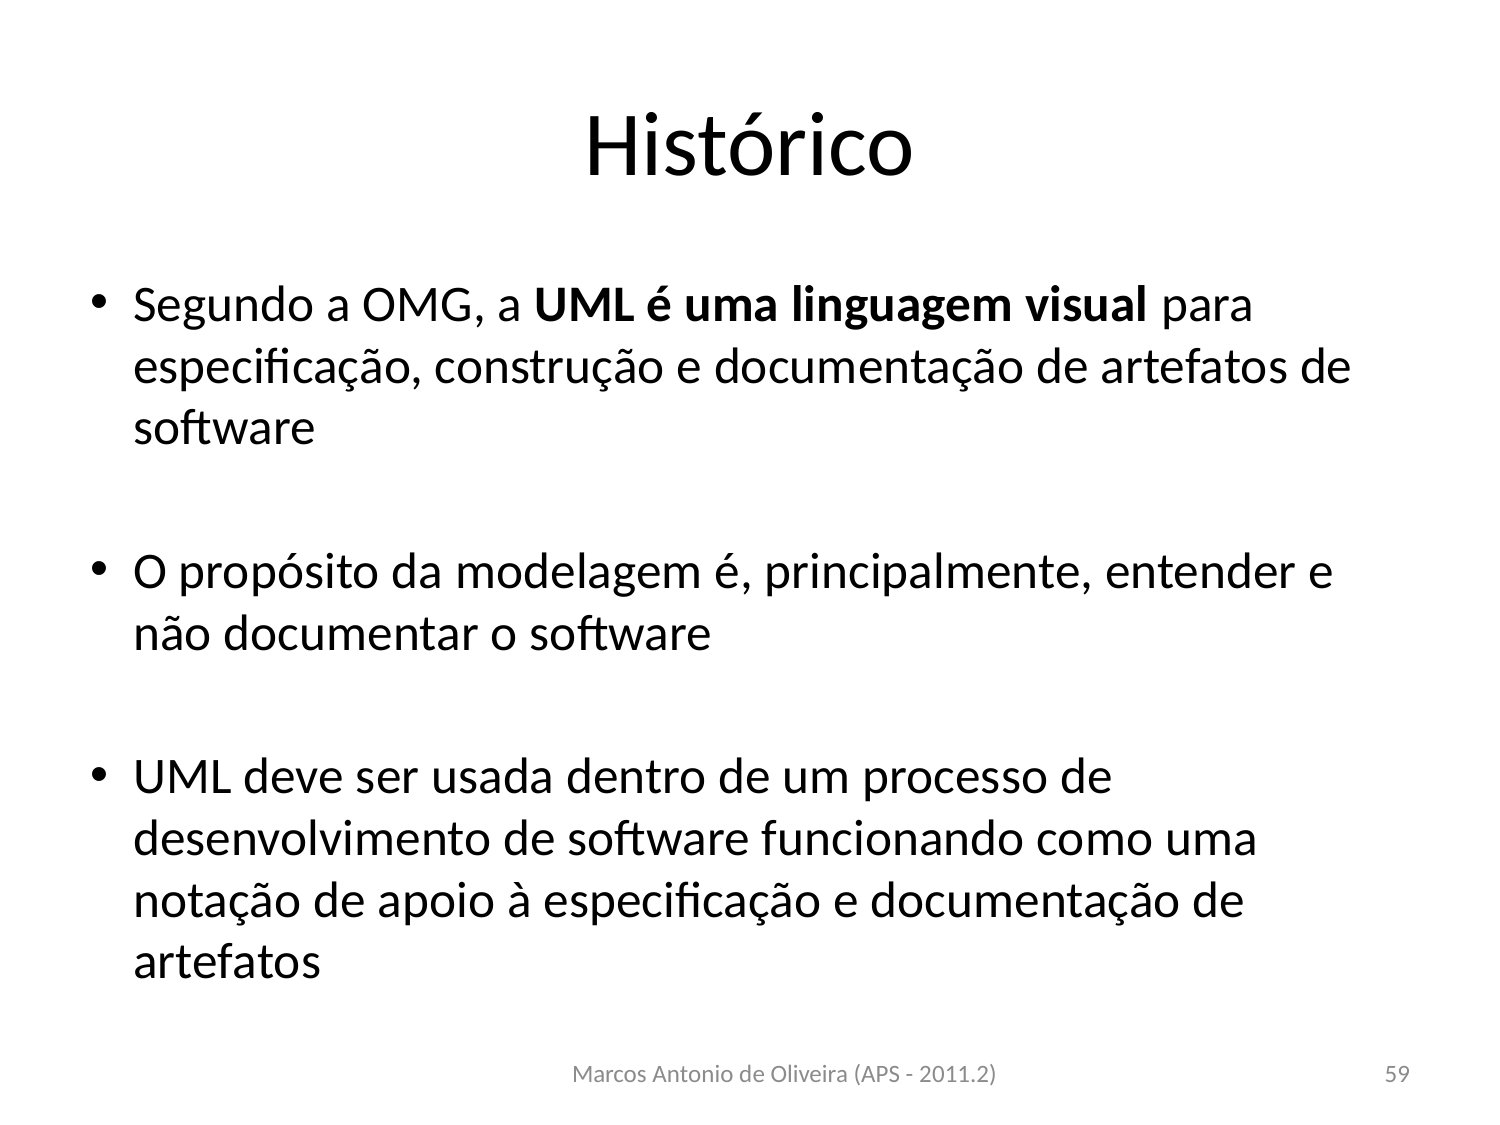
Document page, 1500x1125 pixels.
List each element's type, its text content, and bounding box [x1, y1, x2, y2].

footer Marcos Antonio de Oliveira (APS - 2011.2) [512, 1042, 1058, 1103]
slide_number <número> [1074, 1042, 1425, 1103]
title Histórico [75, 45, 1425, 233]
list Segundo a OMG, a UML é uma linguagem visual para especificação, construção e documentação de artefatos de software O propósito da modelagem é, principalmente, entender e não documentar o software UML deve ser usada dentro de um processo de desenvolvimento de software funcionando como uma notação de apoio à especificação e documentação de artefatos [75, 262, 1425, 1005]
